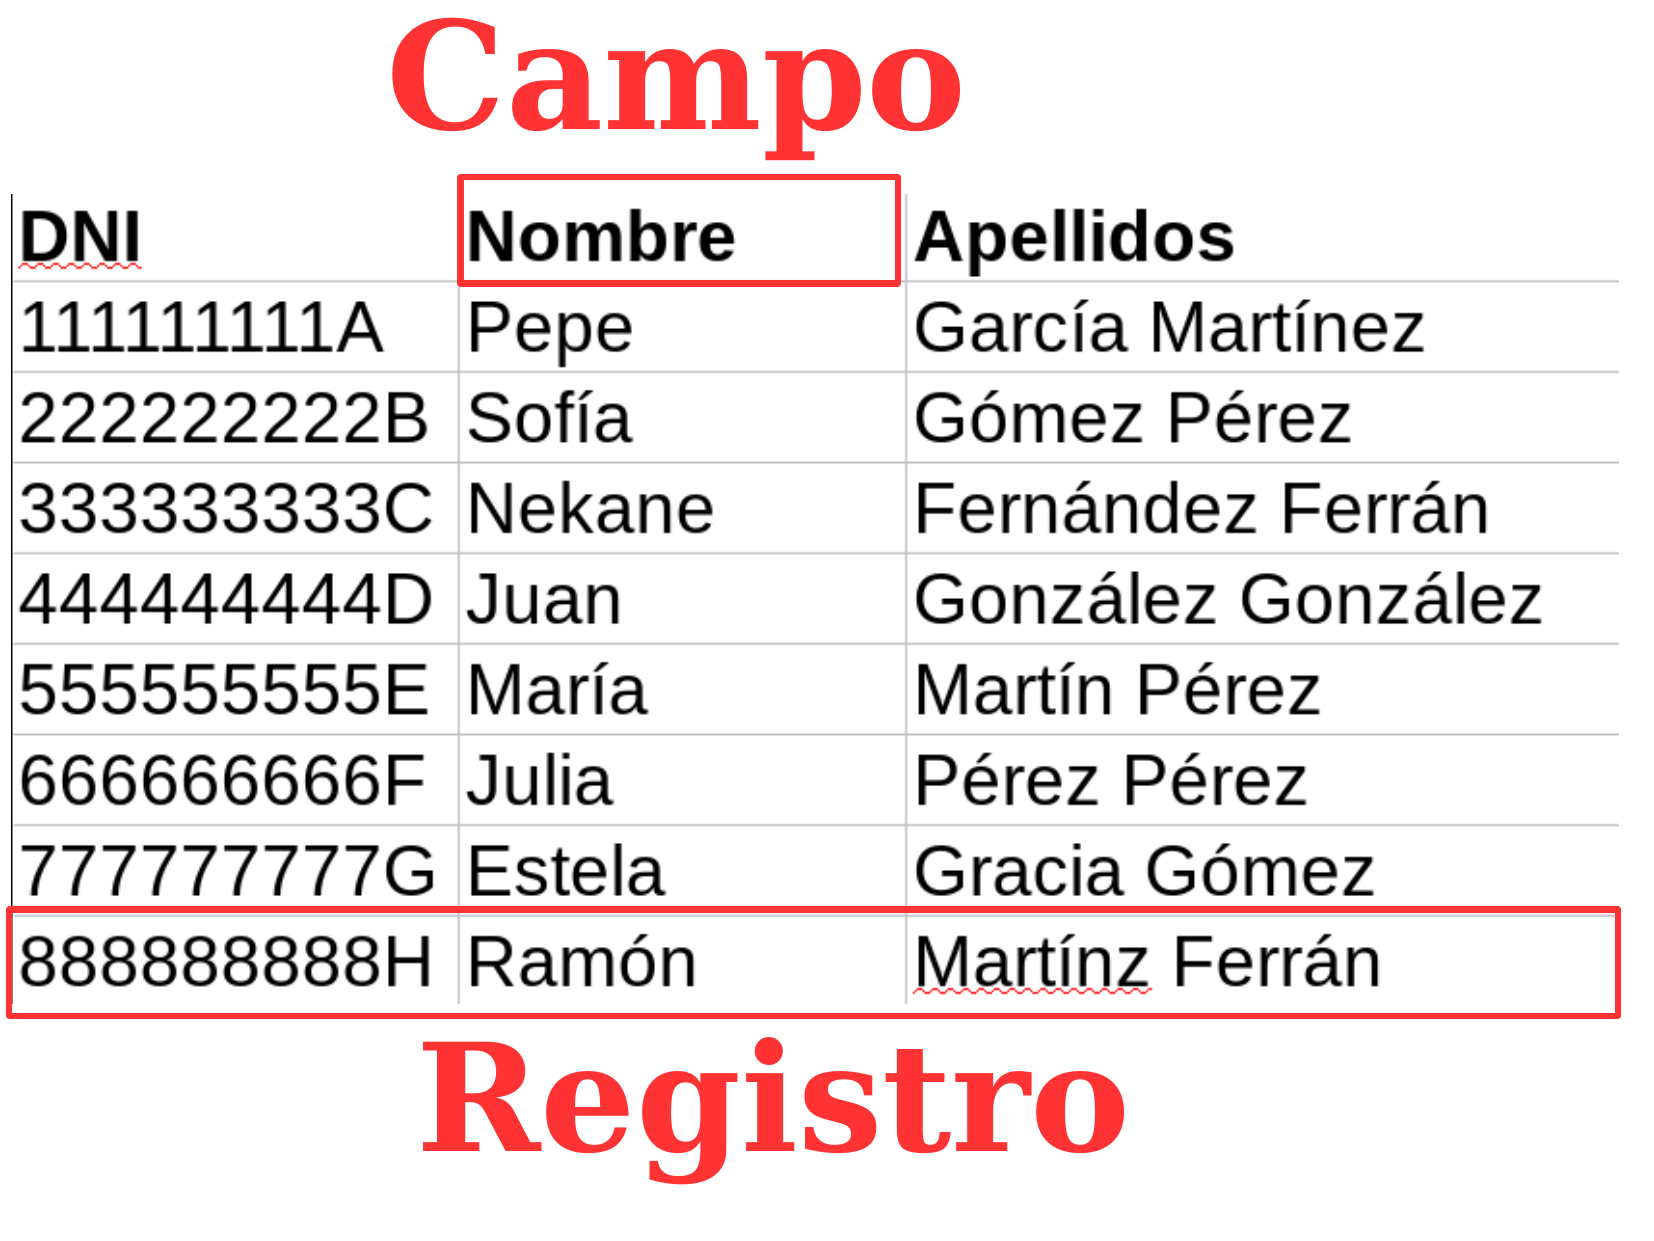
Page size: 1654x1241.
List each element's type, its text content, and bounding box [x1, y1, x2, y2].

text_box Registro [401, 1003, 1147, 1195]
picture [11, 194, 1619, 906]
picture [12, 913, 1615, 1004]
picture [464, 194, 895, 280]
text_box Campo [372, 0, 983, 173]
